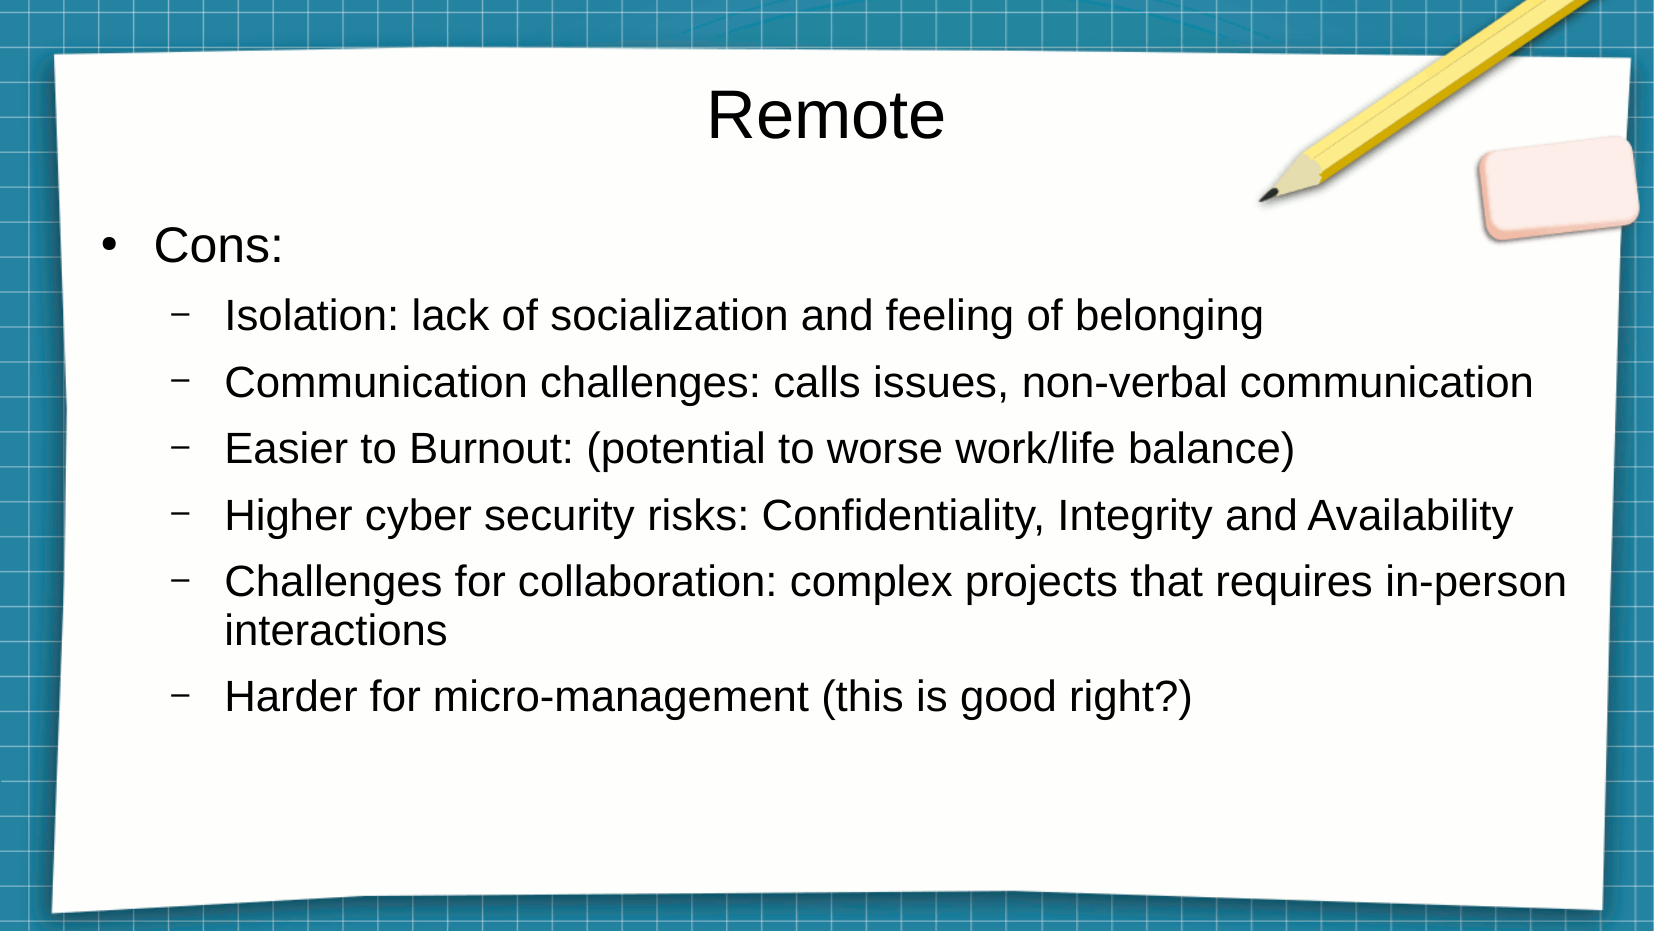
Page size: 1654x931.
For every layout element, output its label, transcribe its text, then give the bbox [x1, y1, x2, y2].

picture [0, 0, 1654, 931]
title Remote [82, 37, 1571, 193]
list Cons: Isolation: lack of socialization and feeling of belonging Communication challenges: calls issues, non-verbal communication Easier to Burnout: (potential to worse work/life balance) Higher cyber security risks: Confidentiality, Integrity and Availability Challenges for collaboration: complex projects that requires in-person interactions Harder for micro-management (this is good right?) [82, 217, 1571, 758]
